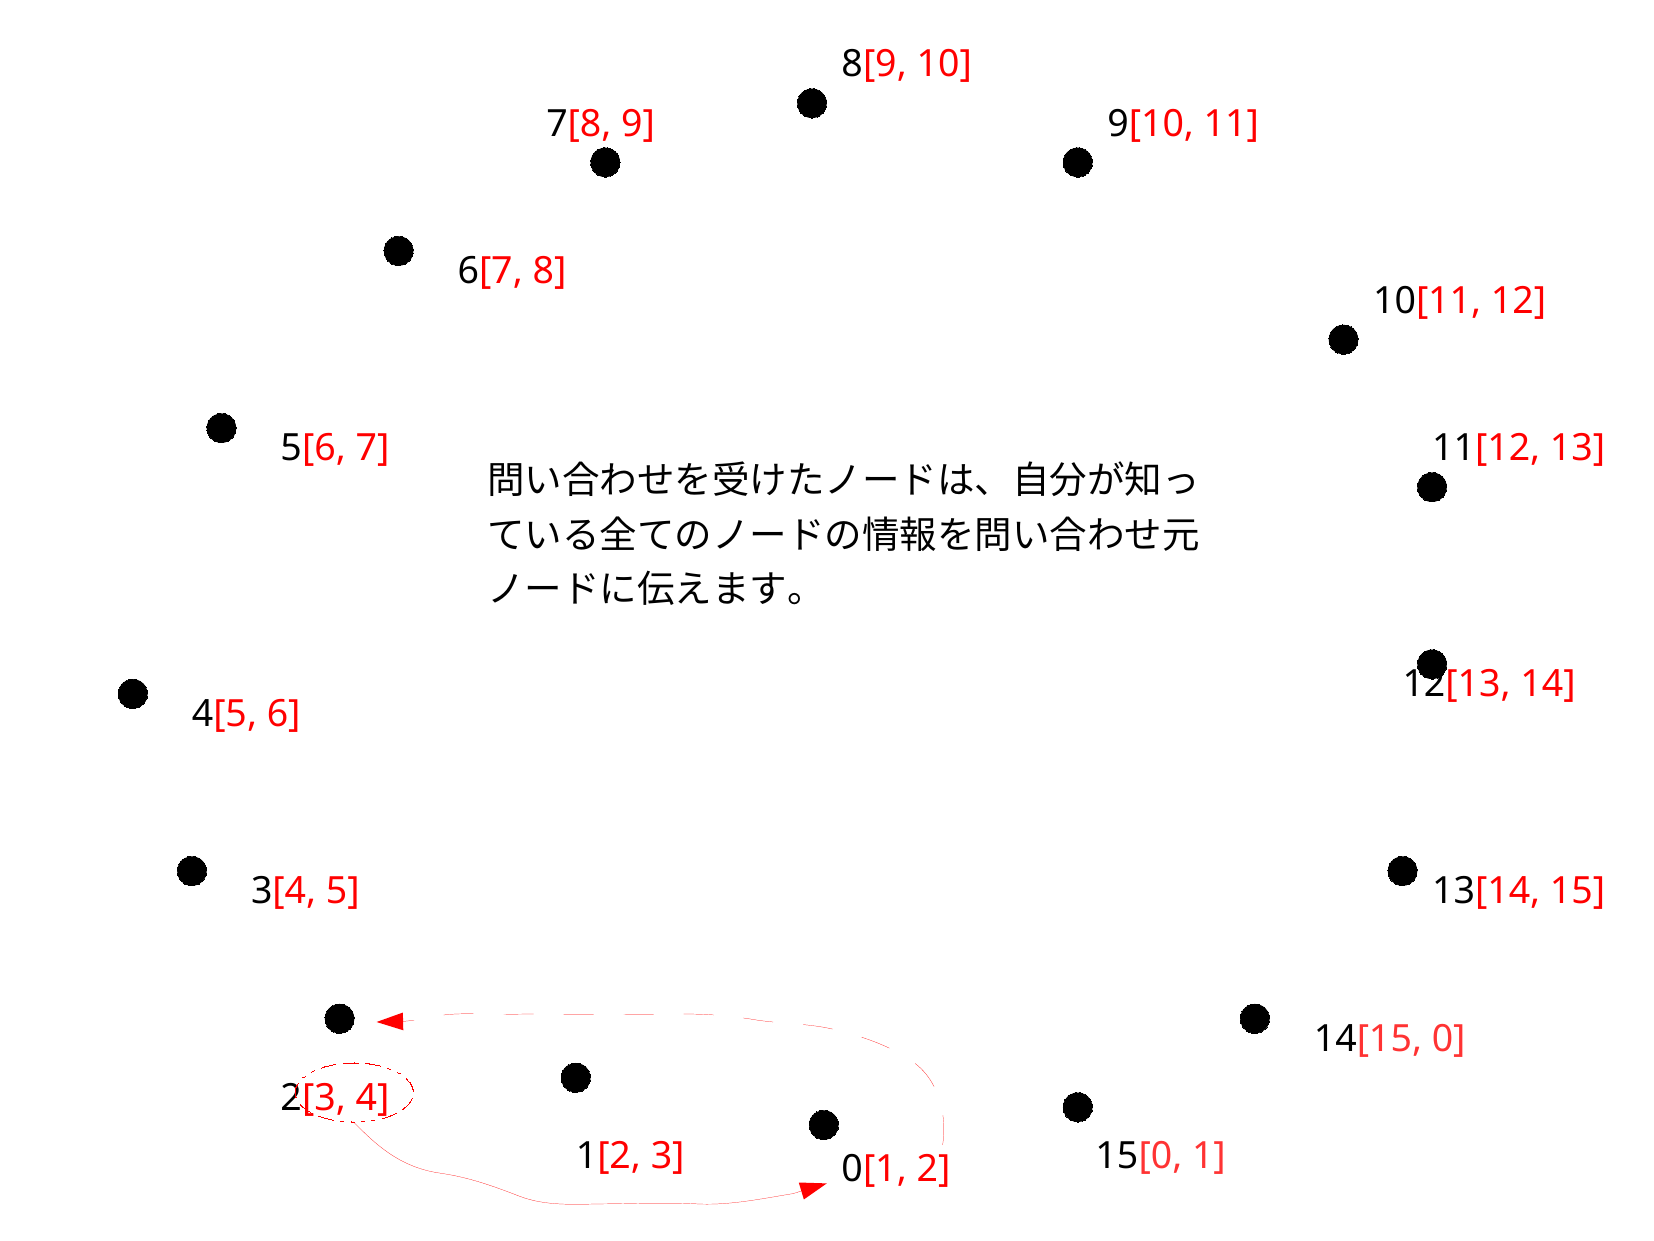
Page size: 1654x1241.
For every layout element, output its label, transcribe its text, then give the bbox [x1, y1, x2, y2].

text_box 10[11, 12] [1358, 265, 1625, 326]
text_box [1417, 473, 1447, 502]
text_box 8[9, 10] [826, 28, 1004, 89]
text_box 6[7, 8] [442, 236, 621, 296]
text_box 7[8, 9] [531, 88, 709, 149]
text_box [1240, 1003, 1270, 1034]
text_box [1387, 856, 1417, 886]
text_box [1062, 147, 1093, 178]
text_box 0[1, 2] [826, 1133, 1004, 1194]
text_box 3[4, 5] [236, 856, 414, 916]
text_box [561, 1062, 591, 1093]
text_box [177, 856, 207, 886]
text_box [324, 1003, 355, 1034]
text_box [590, 149, 621, 178]
text_box [206, 413, 237, 443]
text_box 9[10, 11] [1092, 88, 1300, 149]
text_box 4[5, 6] [177, 678, 414, 739]
text_box 問い合わせを受けたノードは、自分が知っている全てのノードの情報を問い合わせ元ノードに伝えます。 [472, 443, 1241, 593]
text_box [809, 1110, 839, 1140]
text_box [1062, 1092, 1093, 1123]
text_box 1[2, 3] [561, 1121, 739, 1182]
text_box 14[15, 0] [1299, 1003, 1536, 1064]
text_box [797, 88, 827, 119]
text_box [1328, 324, 1359, 355]
text_box 12[13, 14] [1387, 649, 1654, 709]
text_box 2[3, 4] [265, 1062, 443, 1123]
text_box [118, 679, 148, 709]
text_box 13[14, 15] [1417, 856, 1654, 916]
text_box 15[0, 1] [1080, 1121, 1359, 1182]
text_box 5[6, 7] [265, 412, 532, 473]
text_box 11[12, 13] [1417, 413, 1654, 473]
text_box [383, 236, 414, 266]
